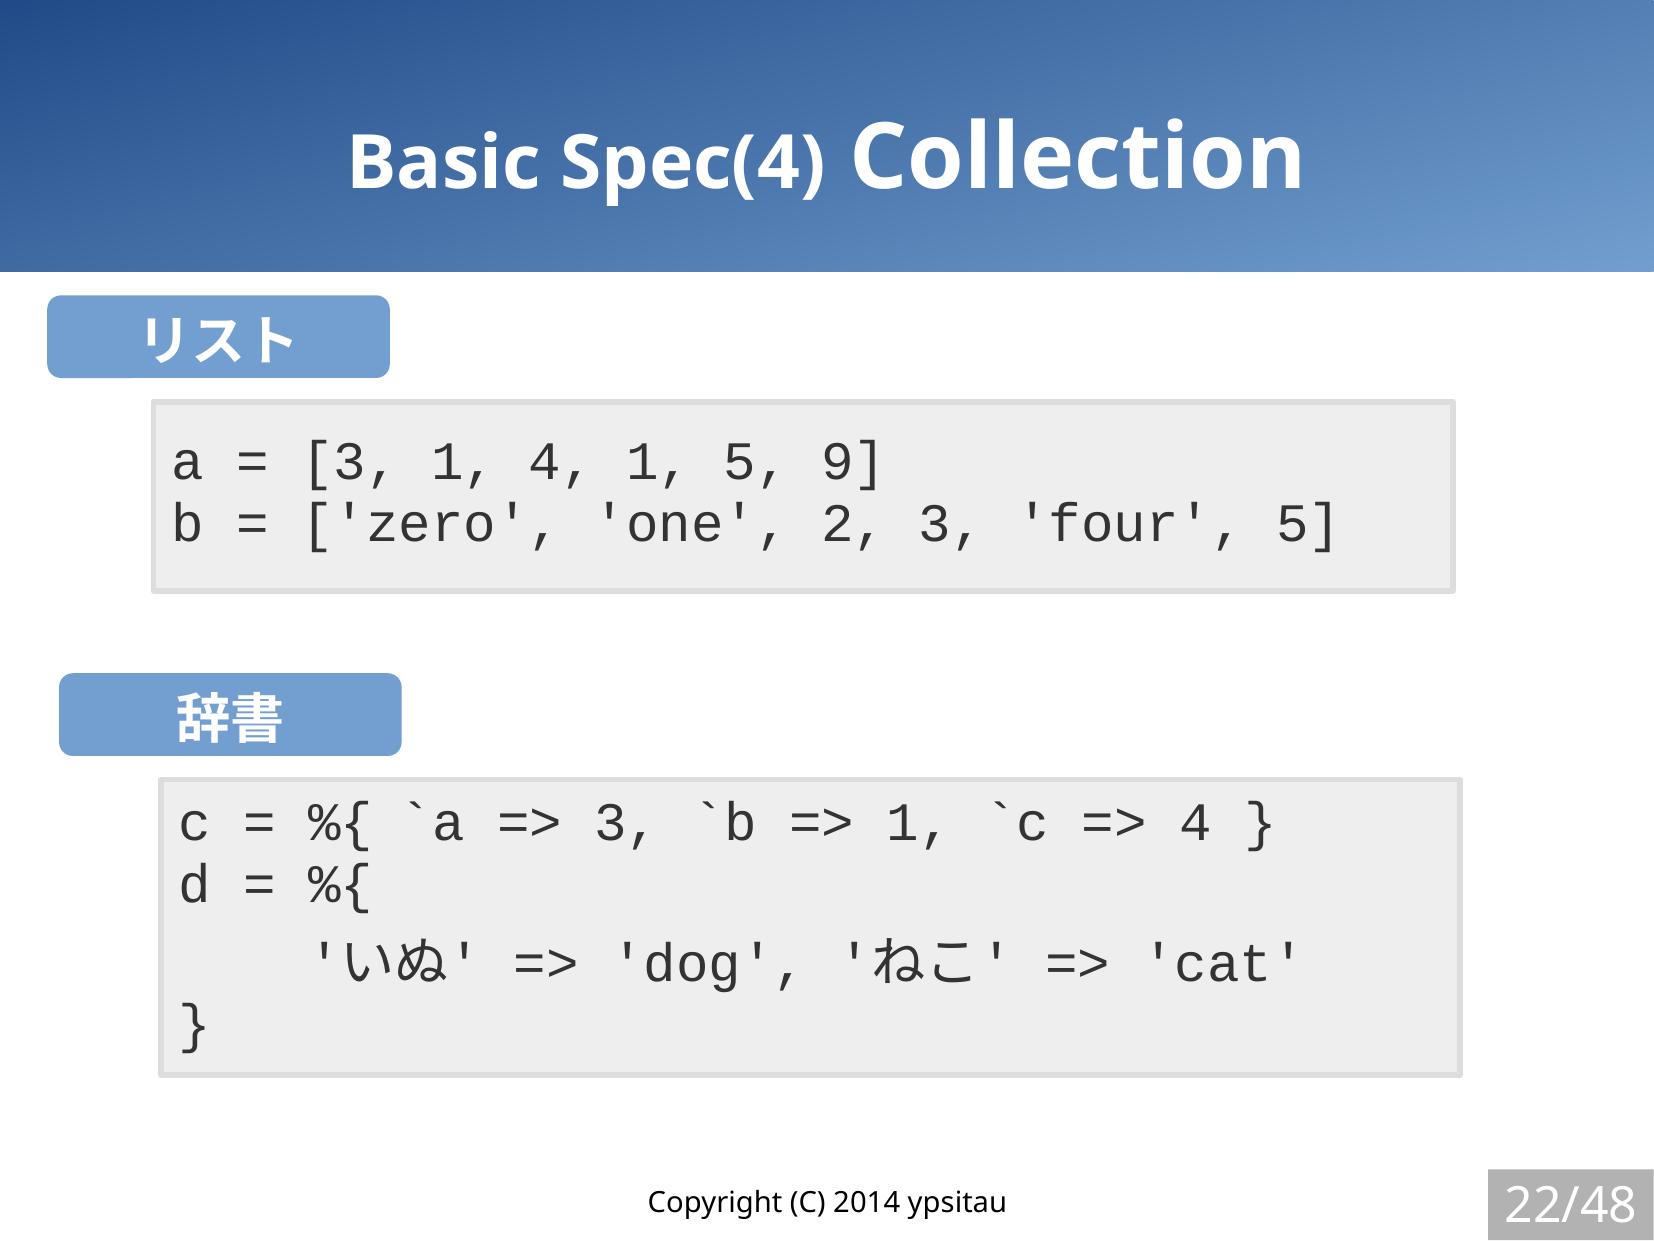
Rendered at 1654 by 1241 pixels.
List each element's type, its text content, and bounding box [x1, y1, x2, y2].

text_box リスト [47, 295, 390, 379]
text_box c = %{ `a => 3, `b => 1, `c => 4 } d = %{ 'いぬ' => 'dog', 'ねこ' => 'cat' } [160, 779, 1460, 1075]
text_box a = [3, 1, 4, 1, 5, 9] b = ['zero', 'one', 2, 3, 'four', 5] [153, 401, 1453, 591]
text_box 辞書 [59, 673, 402, 756]
title Basic Spec(4) Collection [82, 49, 1571, 257]
